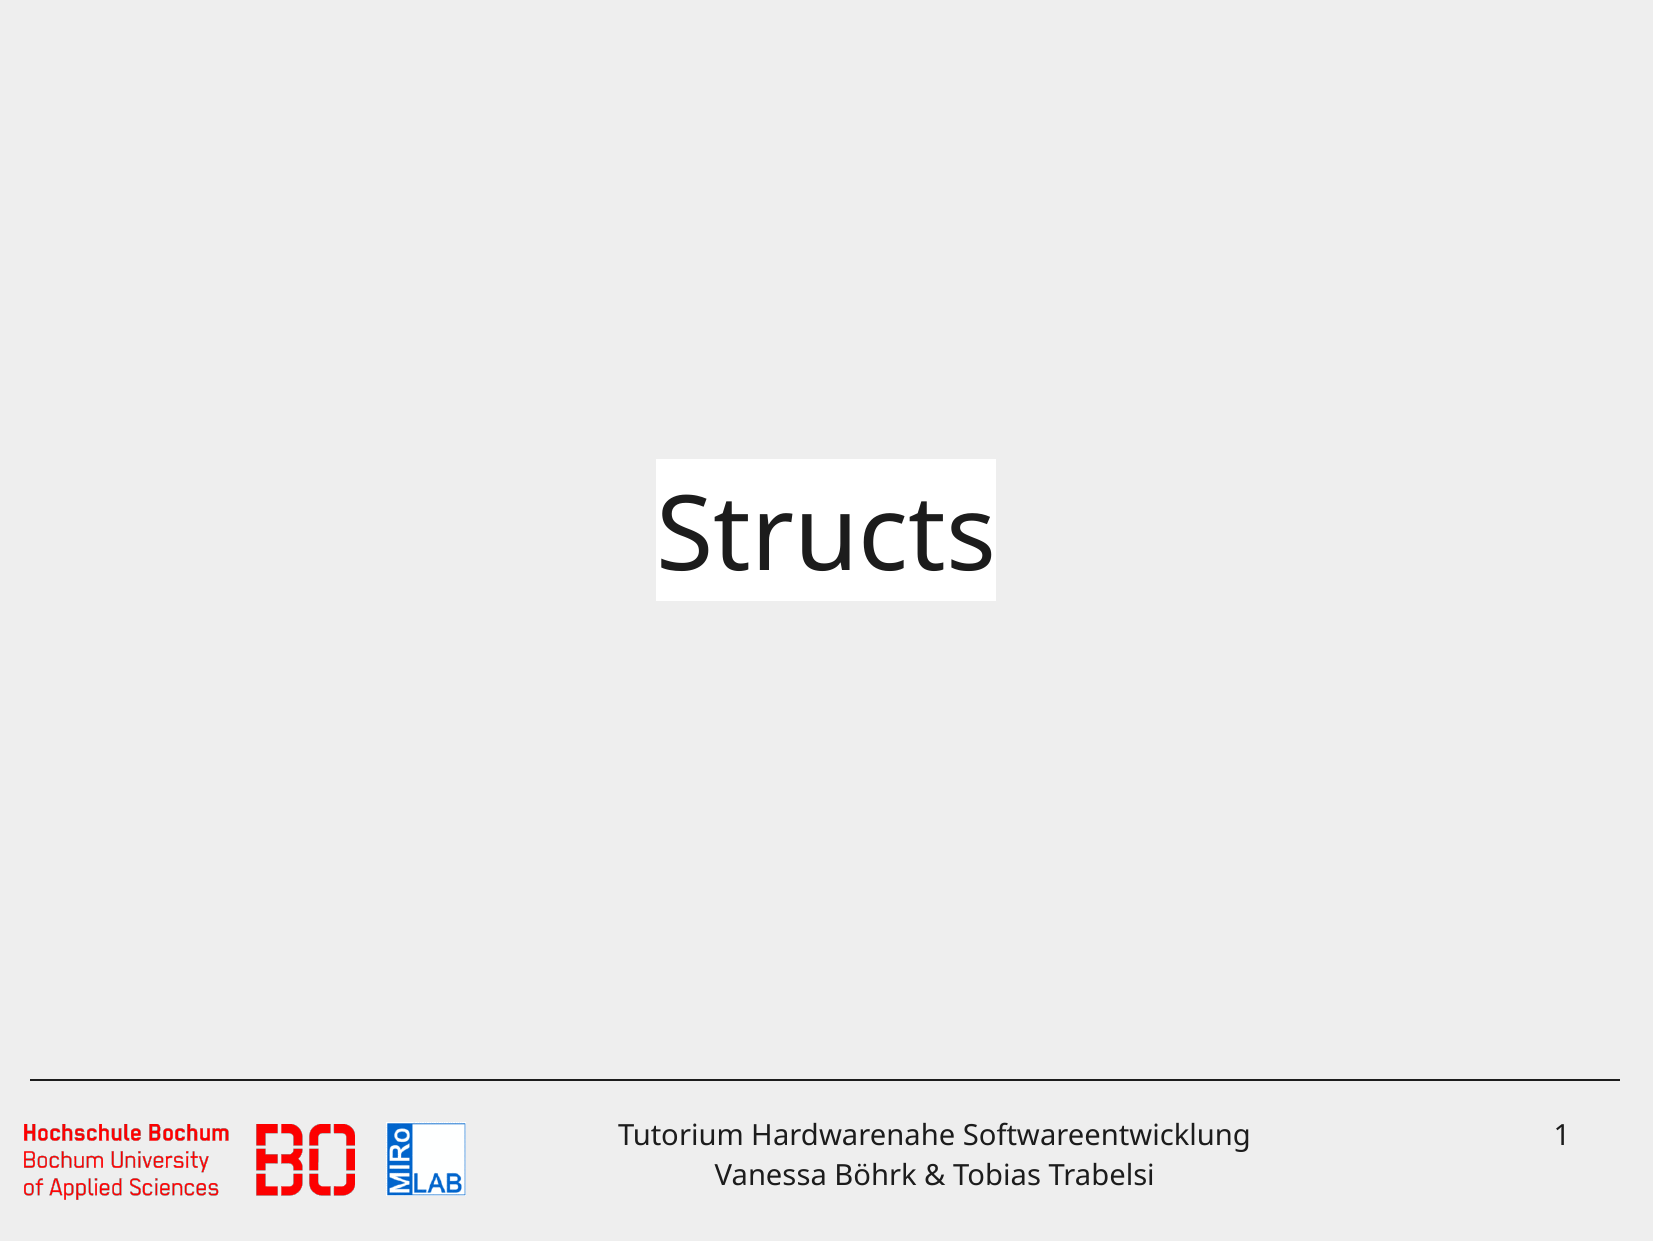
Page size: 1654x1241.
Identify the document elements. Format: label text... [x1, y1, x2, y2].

picture [386, 1122, 466, 1196]
subtitle Structs [82, 49, 1571, 1010]
picture [24, 1124, 355, 1200]
